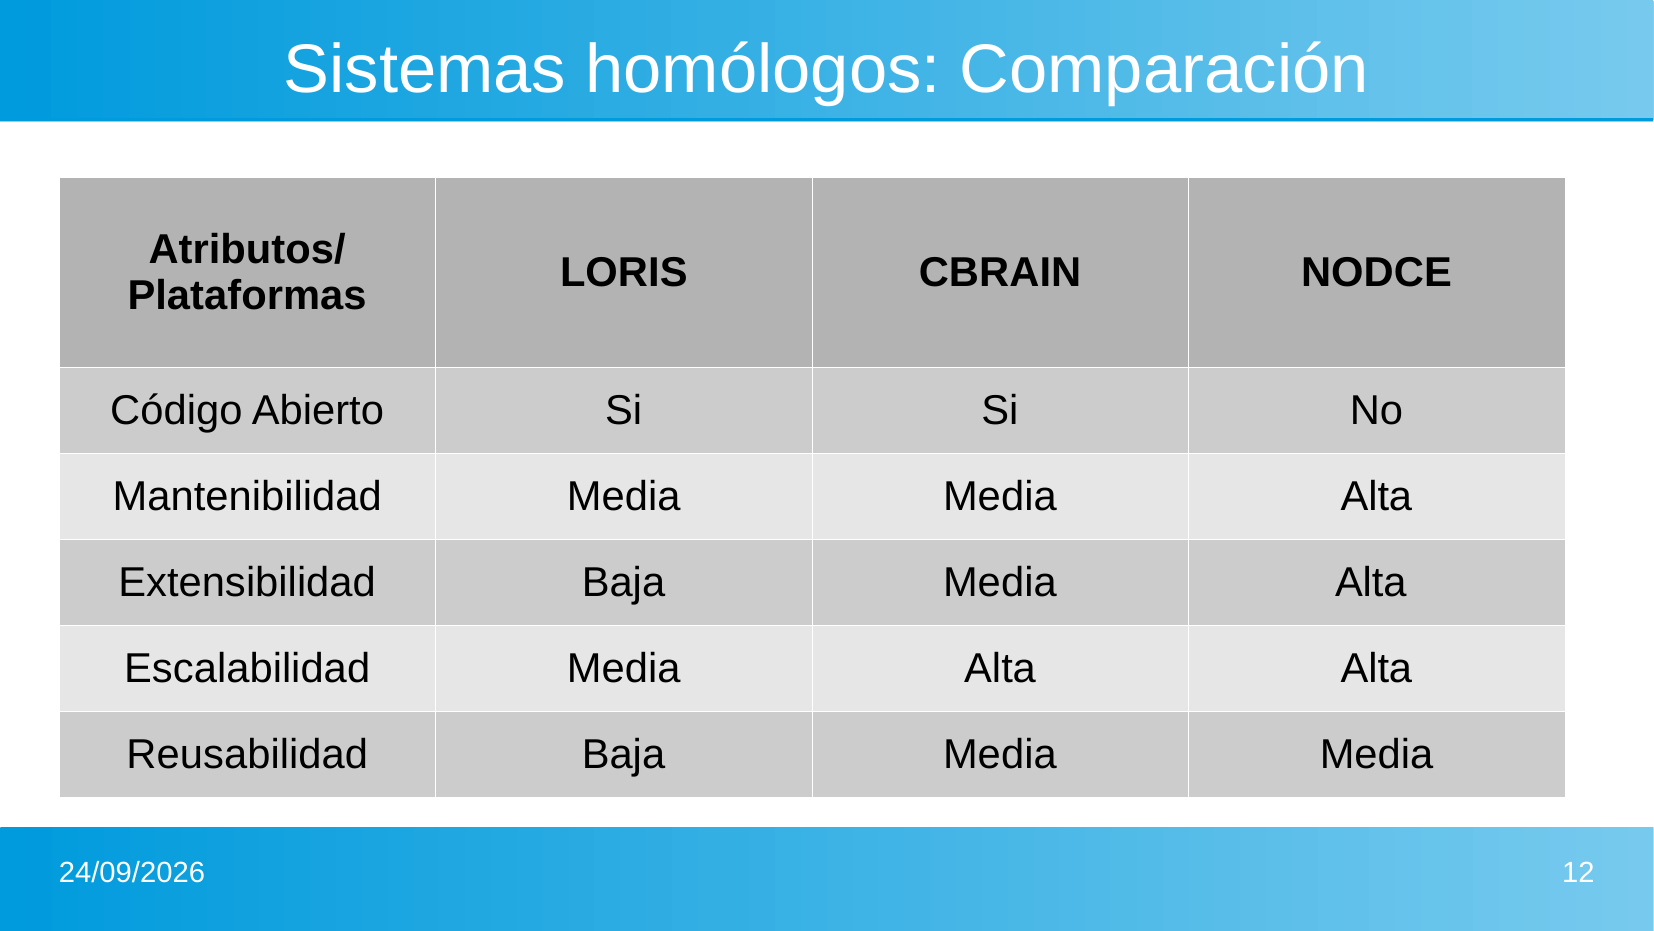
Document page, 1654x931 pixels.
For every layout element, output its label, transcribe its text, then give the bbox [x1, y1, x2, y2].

table_cell Media [813, 540, 1188, 625]
table_cell Media [436, 454, 812, 539]
table_header Atributos/Plataformas [60, 178, 435, 367]
table_cell Si [813, 368, 1188, 453]
table_cell Media [813, 712, 1188, 797]
title Sistemas homólogos: Comparación [59, 29, 1595, 108]
table_header CBRAIN [813, 178, 1188, 367]
table_cell Reusabilidad [60, 712, 435, 797]
table_cell Mantenibilidad [60, 454, 435, 539]
table_cell Código Abierto [60, 368, 435, 453]
table_cell No [1189, 368, 1565, 453]
table_cell Media [813, 454, 1188, 539]
table_cell Escalabilidad [60, 626, 435, 711]
table_cell Media [1189, 712, 1565, 797]
table_cell Alta [1189, 626, 1565, 711]
table_header LORIS [436, 178, 812, 367]
table_cell Baja [436, 540, 812, 625]
table_cell Media [436, 626, 812, 711]
table_cell Baja [436, 712, 812, 797]
table_header NODCE [1189, 178, 1565, 367]
table_cell Extensibilidad [60, 540, 435, 625]
table_cell Alta [1189, 454, 1565, 539]
table_cell Si [436, 368, 812, 453]
table_cell Alta [813, 626, 1188, 711]
table_cell Alta [1189, 540, 1565, 625]
